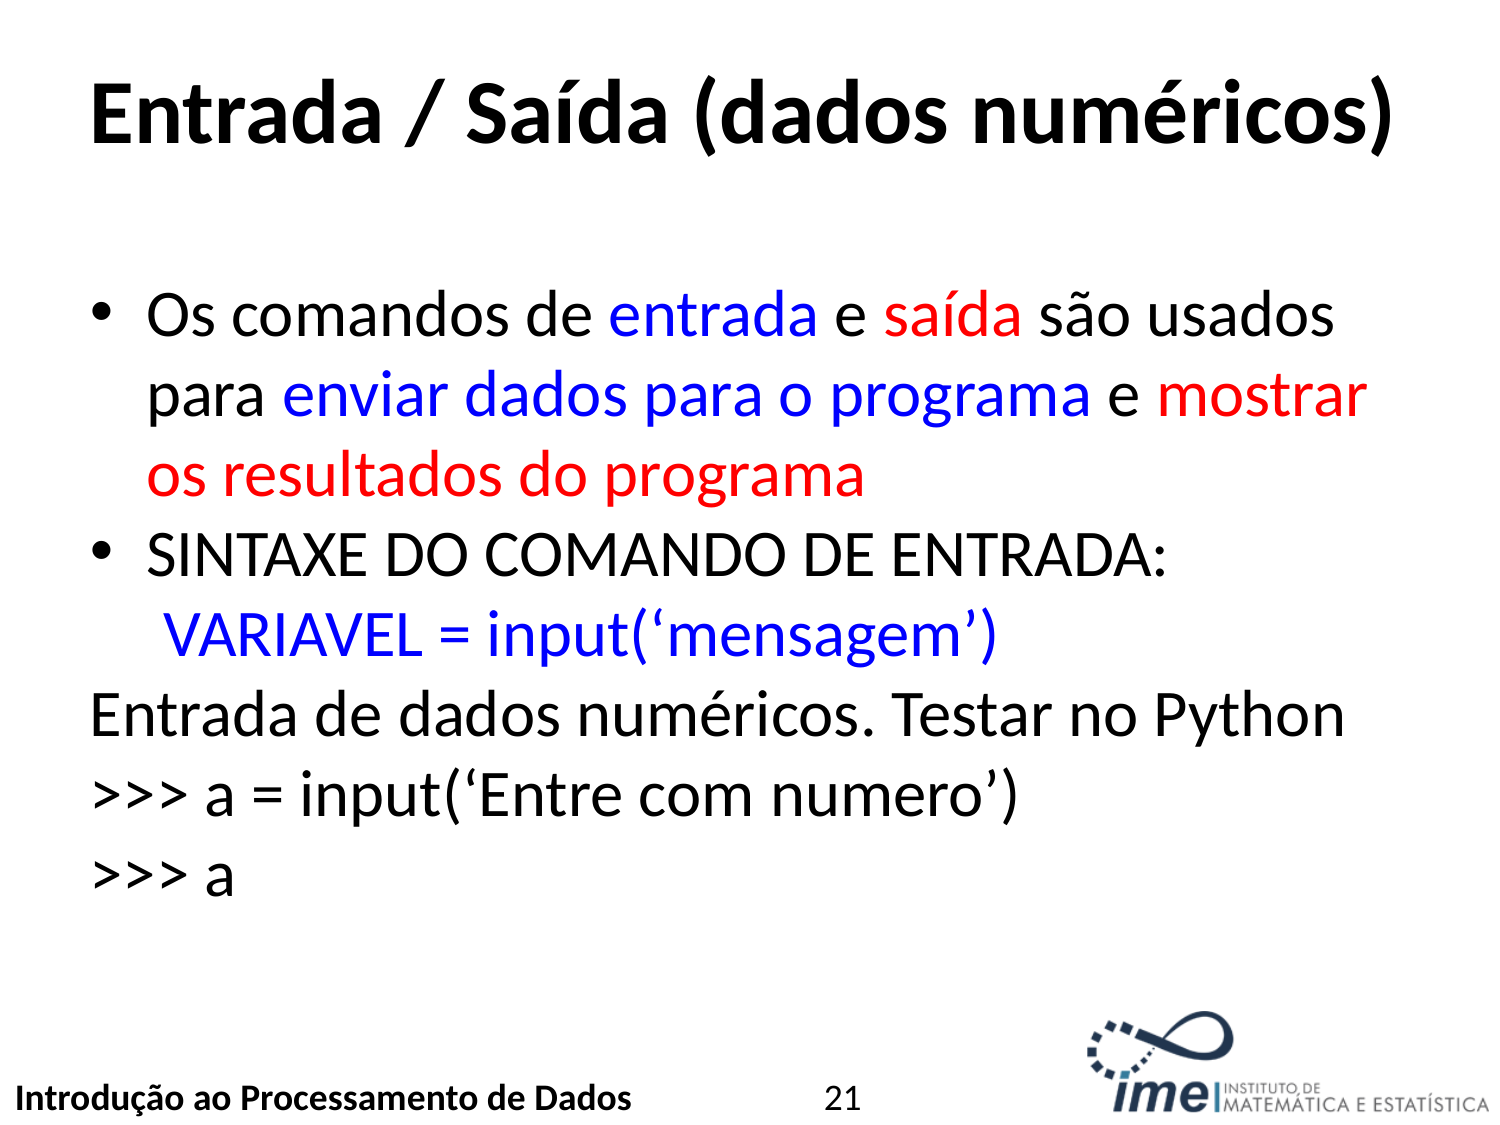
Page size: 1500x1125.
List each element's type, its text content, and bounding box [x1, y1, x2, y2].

text_box Os comandos de entrada e saída são usados para enviar dados para o programa e mostrar os resultados do programa SINTAXE DO COMANDO DE ENTRADA: VARIAVEL = input(‘mensagem’) Entrada de dados numéricos. Testar no Python >>> a = input(‘Entre com numero’) >>> a [75, 262, 1425, 1005]
text_box Entrada / Saída (dados numéricos) [75, 45, 1425, 233]
picture [1086, 1011, 1495, 1115]
text_box <number> [808, 1065, 1159, 1125]
